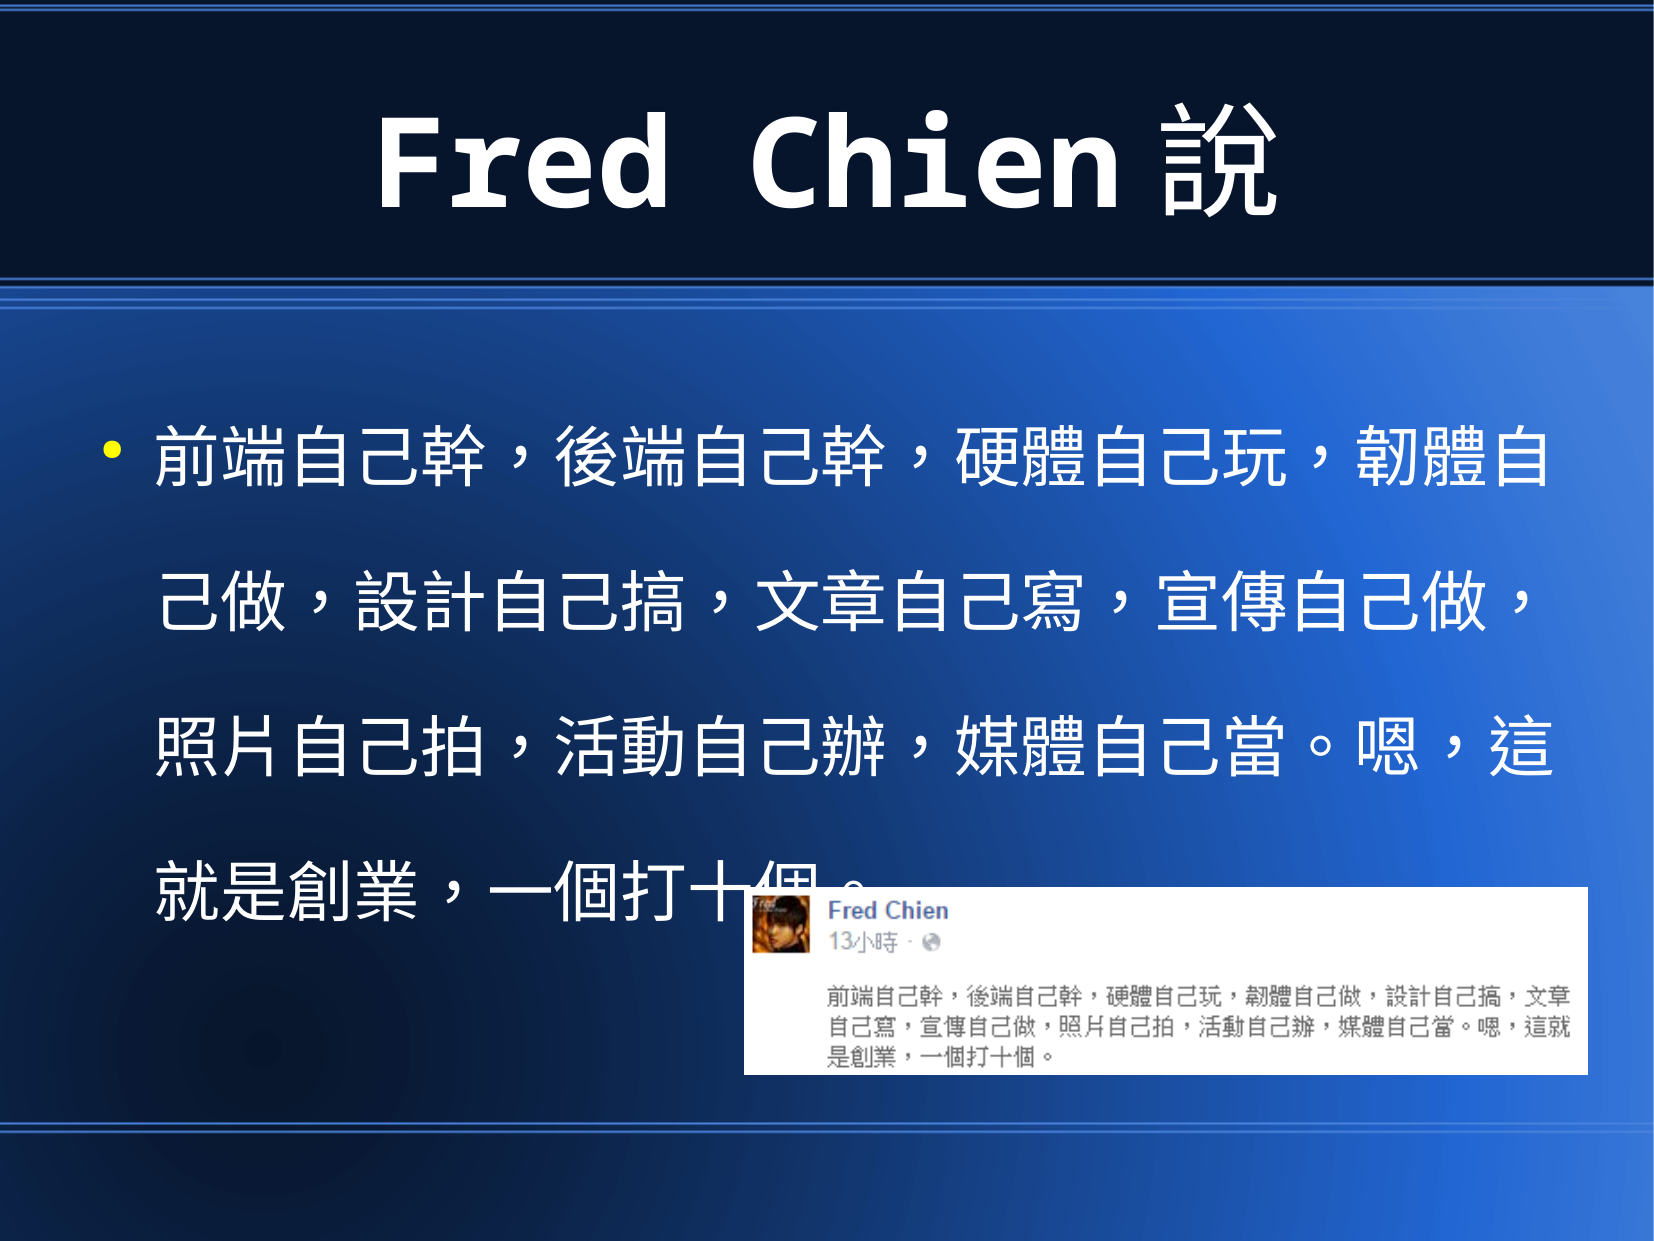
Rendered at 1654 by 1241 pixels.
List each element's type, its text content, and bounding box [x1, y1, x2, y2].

list 前端自己幹，後端自己幹，硬體自己玩，韌體自己做，設計自己搞，文章自己寫，宣傳自己做，照片自己拍，活動自己辦，媒體自己當。嗯，這就是創業，一個打十個。 [82, 355, 1571, 1241]
picture [0, 0, 1654, 1241]
title Fred Chien說 [82, 49, 1571, 257]
